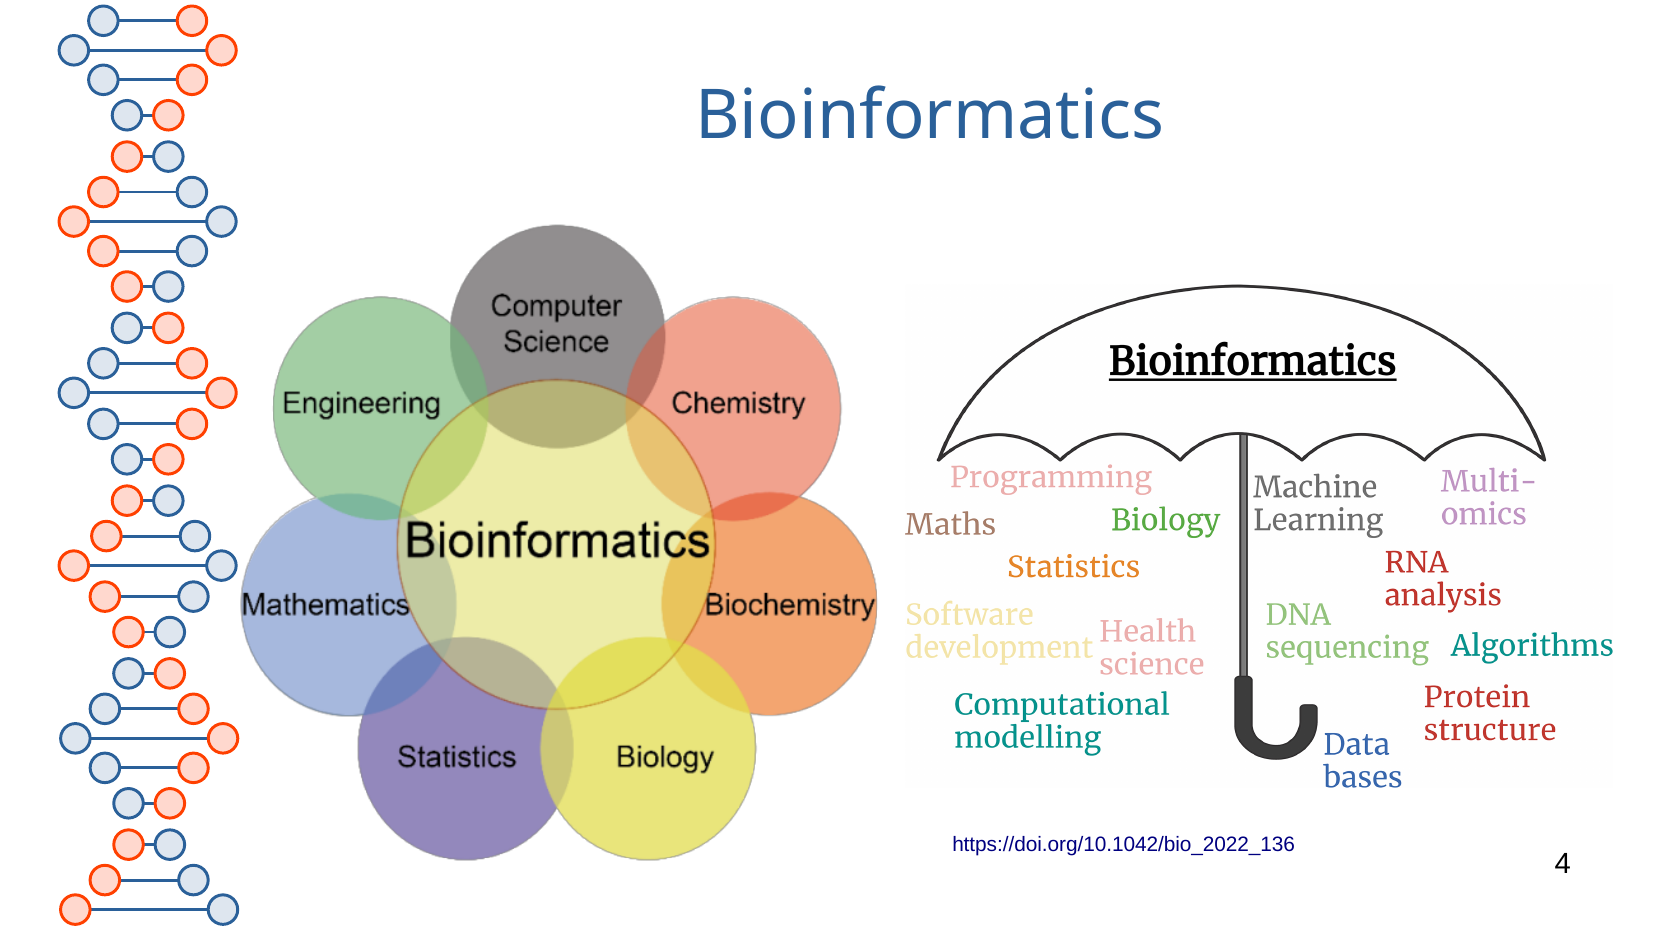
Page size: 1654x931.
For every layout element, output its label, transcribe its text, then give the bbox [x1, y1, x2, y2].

picture [905, 284, 1613, 788]
text_box https://doi.org/10.1042/bio_2022_136 [937, 825, 1310, 864]
title Bioinformatics [265, 35, 1595, 189]
picture [225, 216, 901, 863]
